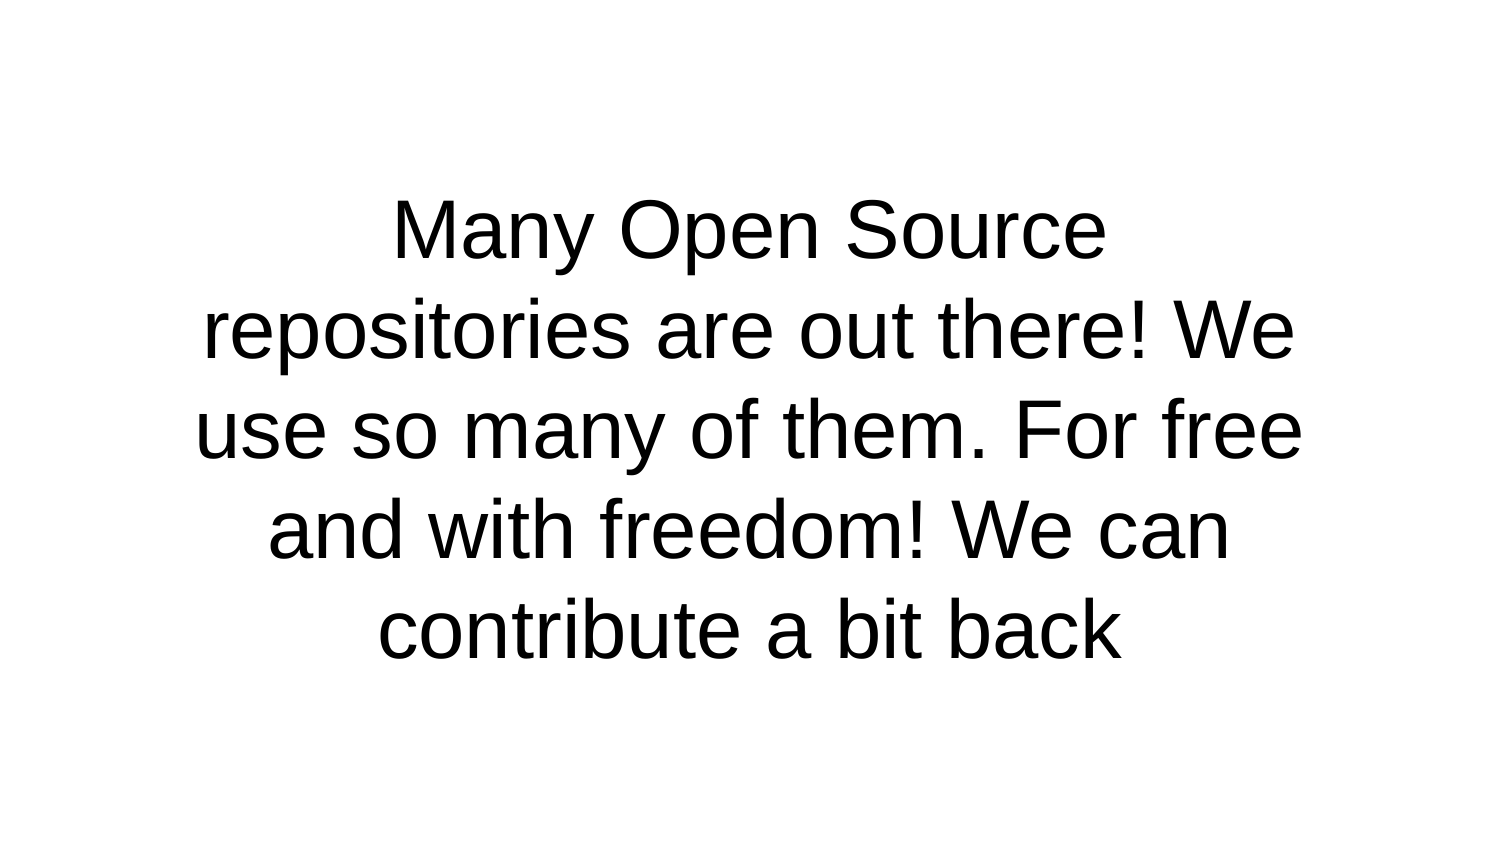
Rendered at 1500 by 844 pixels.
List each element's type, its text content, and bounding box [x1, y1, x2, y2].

text_box Many Open Source repositories are out there! We use so many of them. For free and with freedom! We can contribute a bit back [152, 160, 1348, 684]
